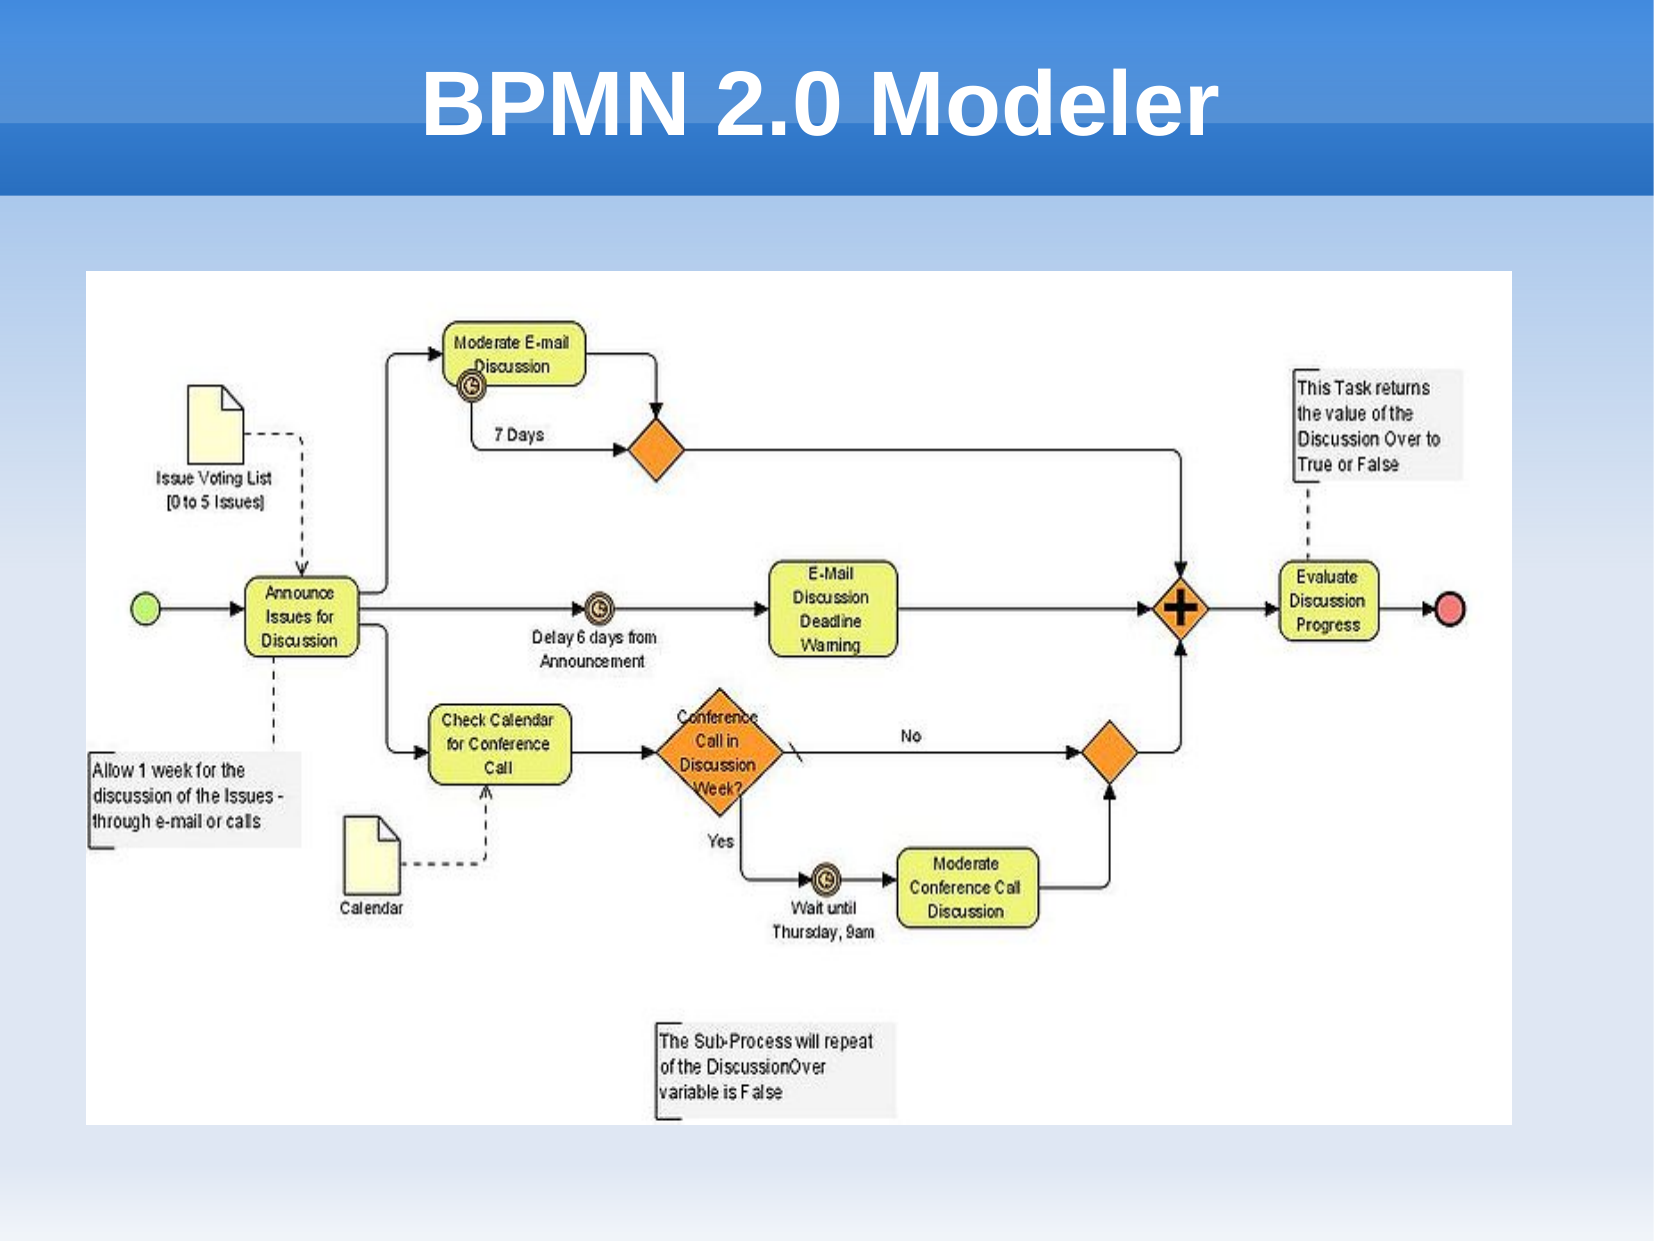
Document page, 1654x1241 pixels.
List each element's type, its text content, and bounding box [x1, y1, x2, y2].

title BPMN 2.0 Modeler [76, 0, 1565, 208]
picture [0, 0, 1654, 1241]
